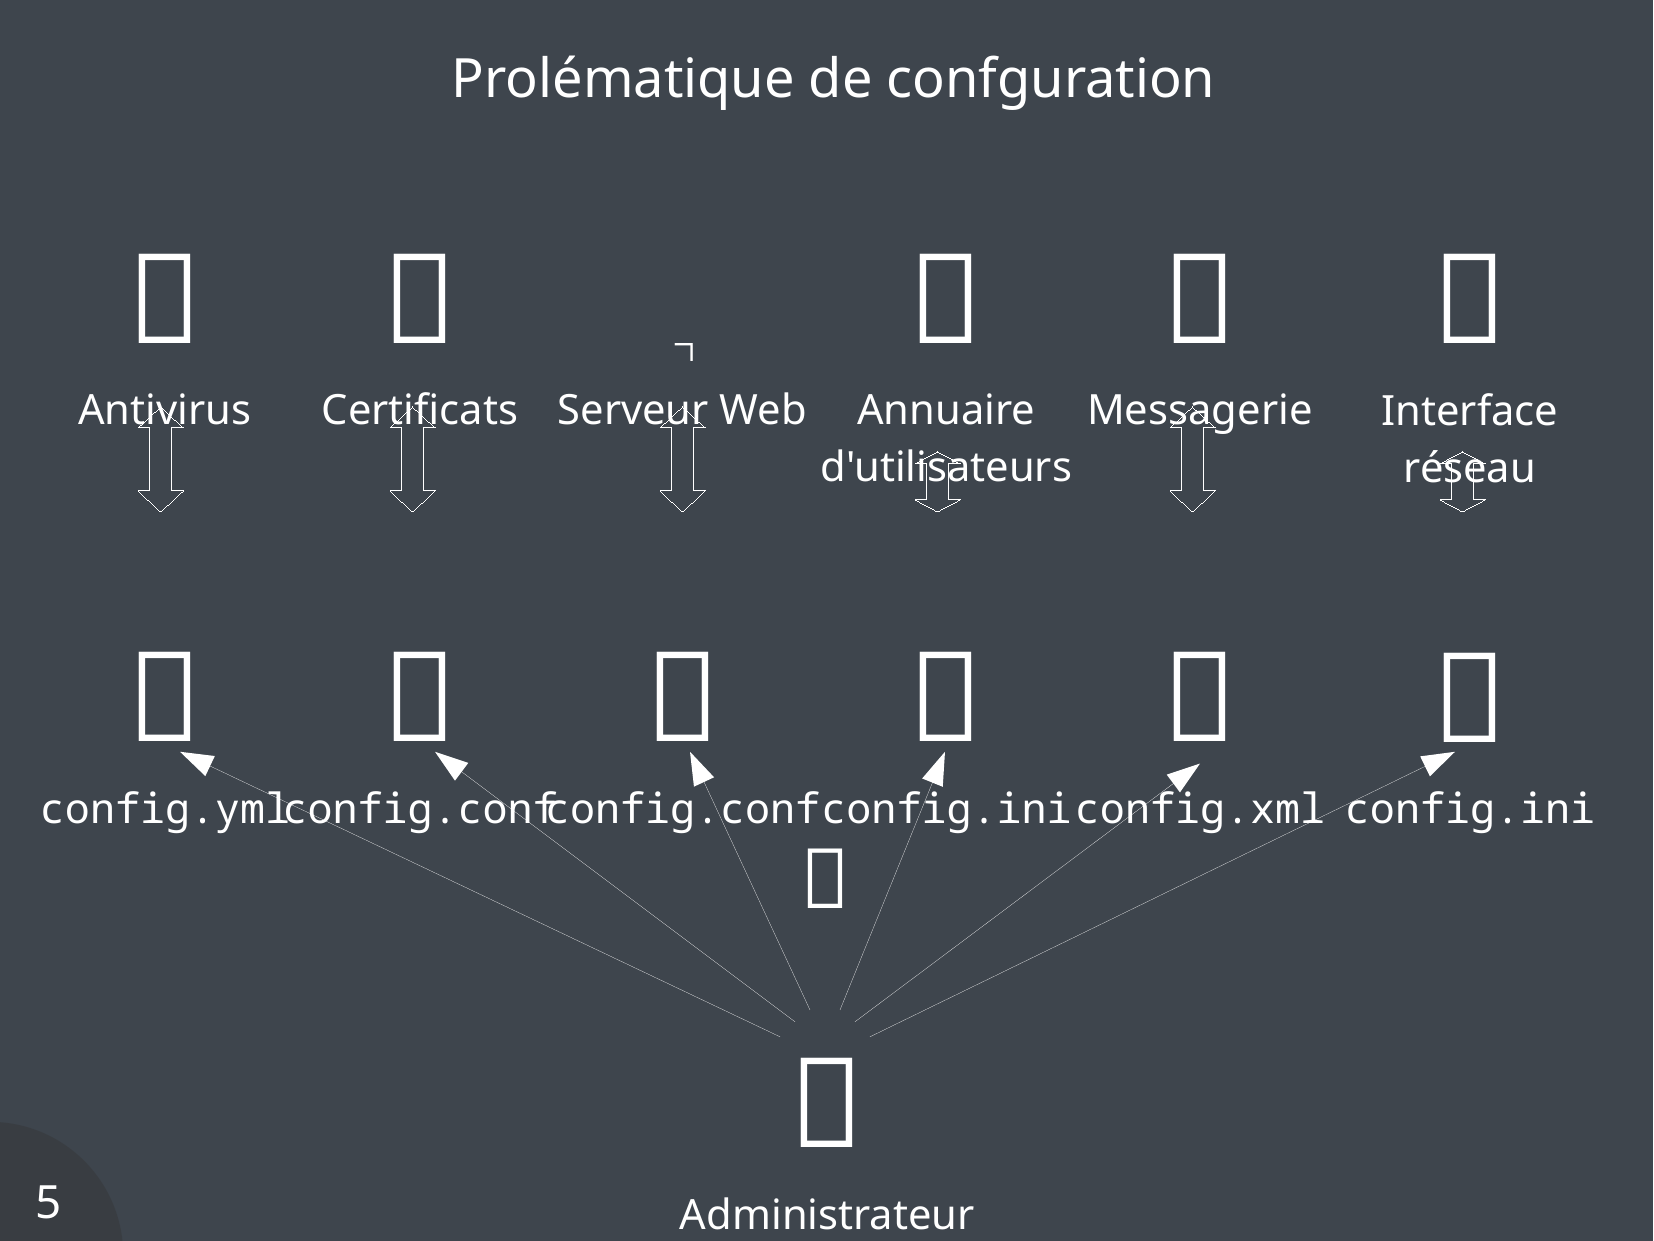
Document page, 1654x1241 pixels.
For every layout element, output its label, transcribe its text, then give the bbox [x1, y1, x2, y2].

text_box  Certificats  config.conf [270, 209, 571, 710]
text_box  Antivirus  config.yml [30, 209, 270, 710]
text_box  Administrateur [63, 1006, 1592, 1241]
text_box  [881, 900, 886, 912]
text_box  [766, 811, 886, 912]
text_box  Annuaire d'utilisateurs  config.ini [780, 209, 1050, 710]
text_box Prolématique de confguration [49, 3, 1619, 151]
text_box  Serveur Web  config.conf [525, 209, 780, 708]
text_box  Messagerie  config.xml [1050, 209, 1320, 710]
text_box  Interface réseau  config.ini [1320, 209, 1621, 710]
